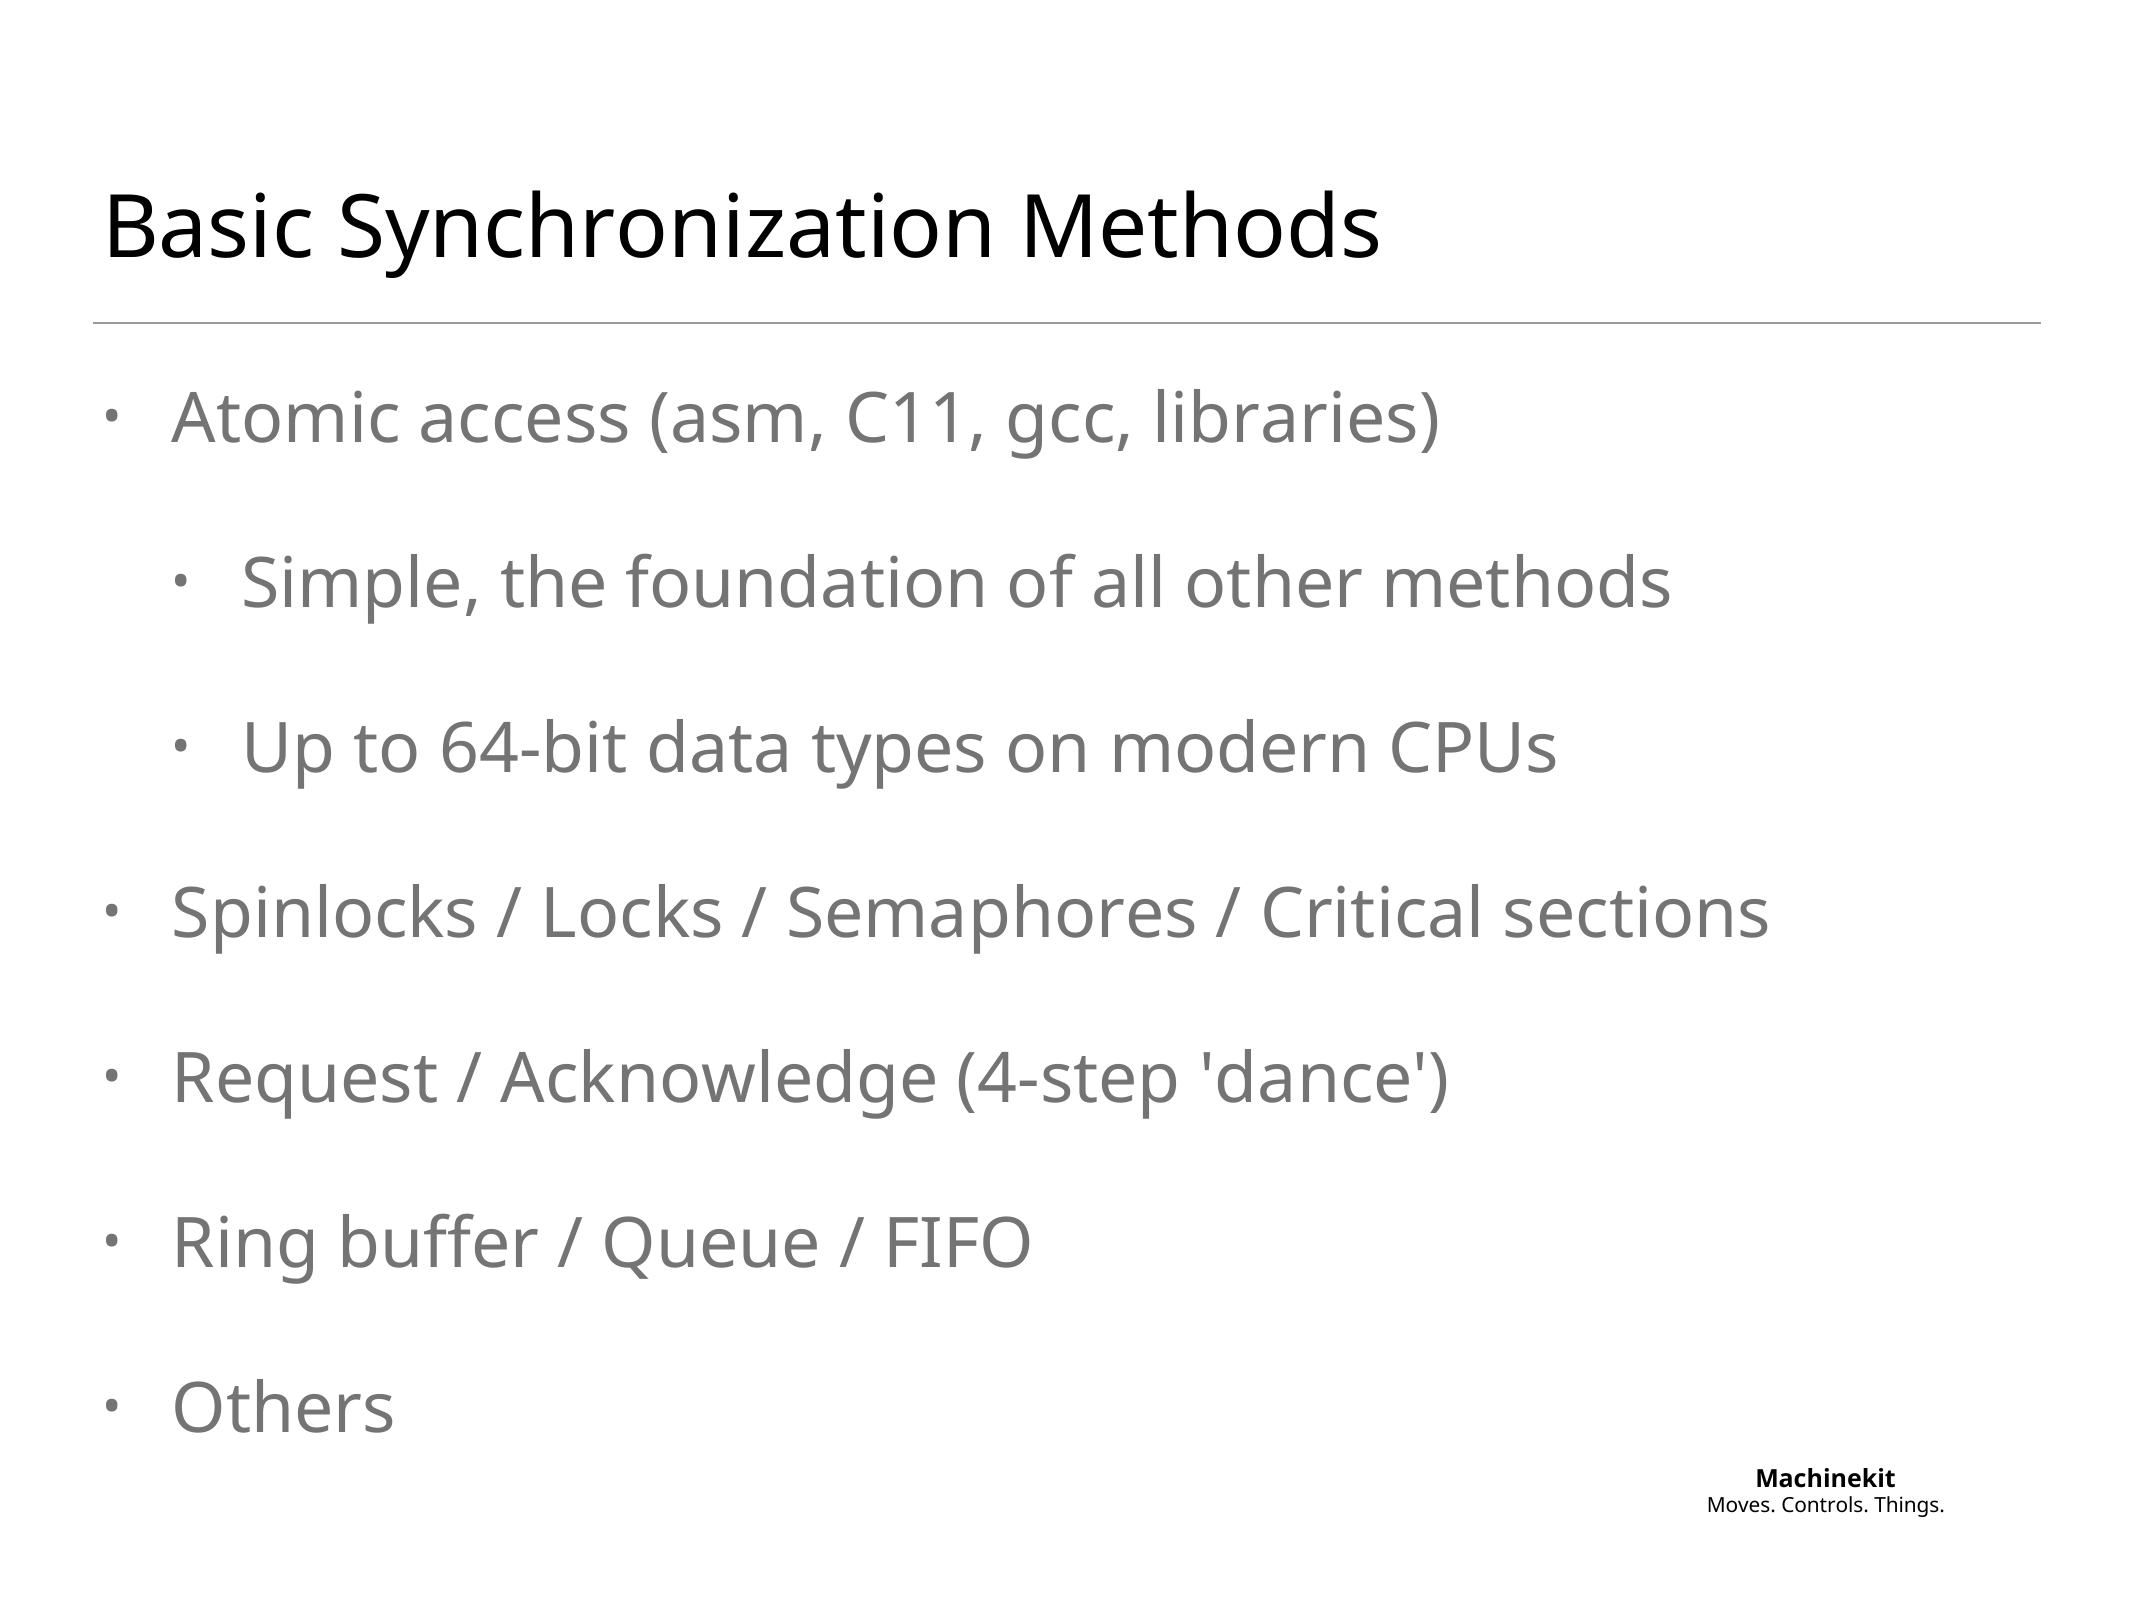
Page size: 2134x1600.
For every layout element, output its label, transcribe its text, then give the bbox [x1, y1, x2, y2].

list Atomic access (asm, C11, gcc, libraries) Simple, the foundation of all other methods Up to 64-bit data types on modern CPUs Spinlocks / Locks / Semaphores / Critical sections Request / Acknowledge (4-step 'dance') Ring buffer / Queue / FIFO Others [93, 364, 2040, 1459]
title Basic Synchronization Methods [93, 54, 2040, 284]
